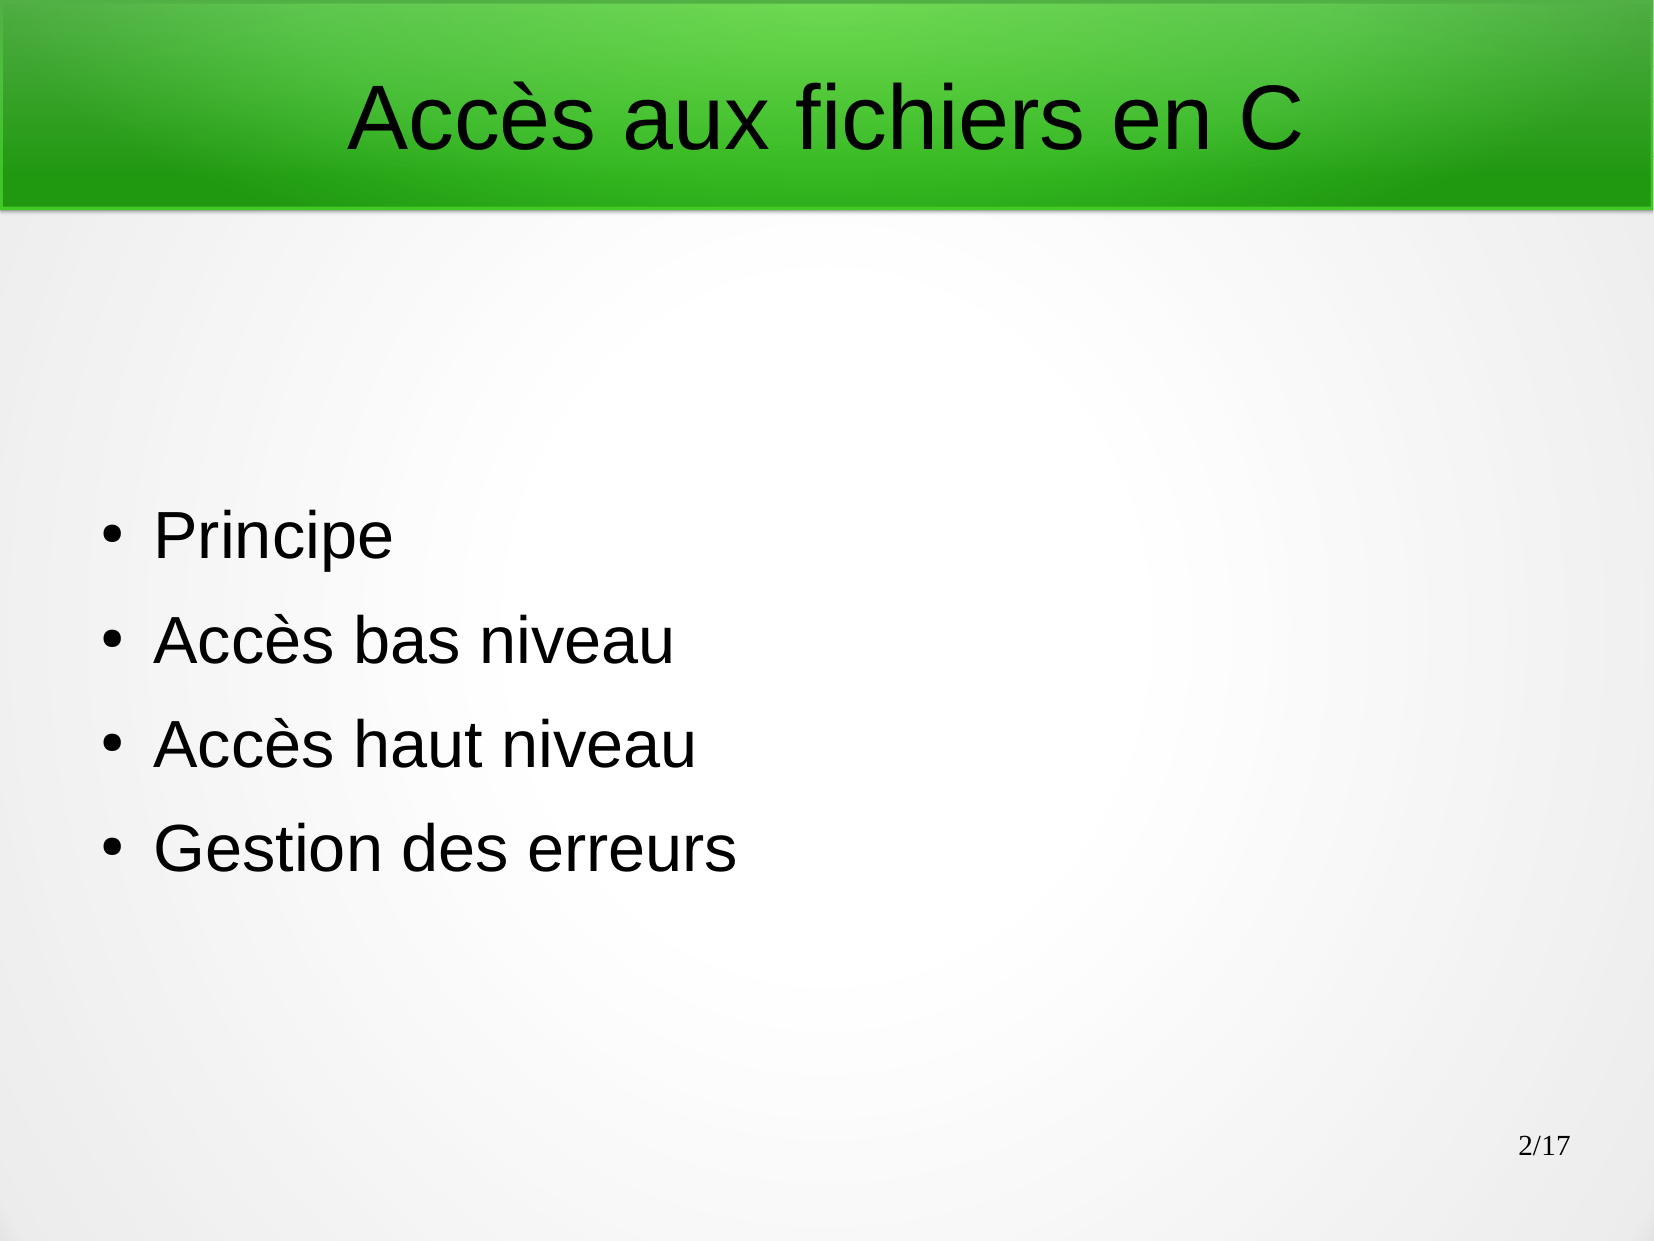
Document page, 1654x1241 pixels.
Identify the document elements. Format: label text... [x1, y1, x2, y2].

title Accès aux fichiers en C [82, 47, 1571, 189]
list Principe Accès bas niveau Accès haut niveau Gestion des erreurs [82, 290, 1571, 1094]
